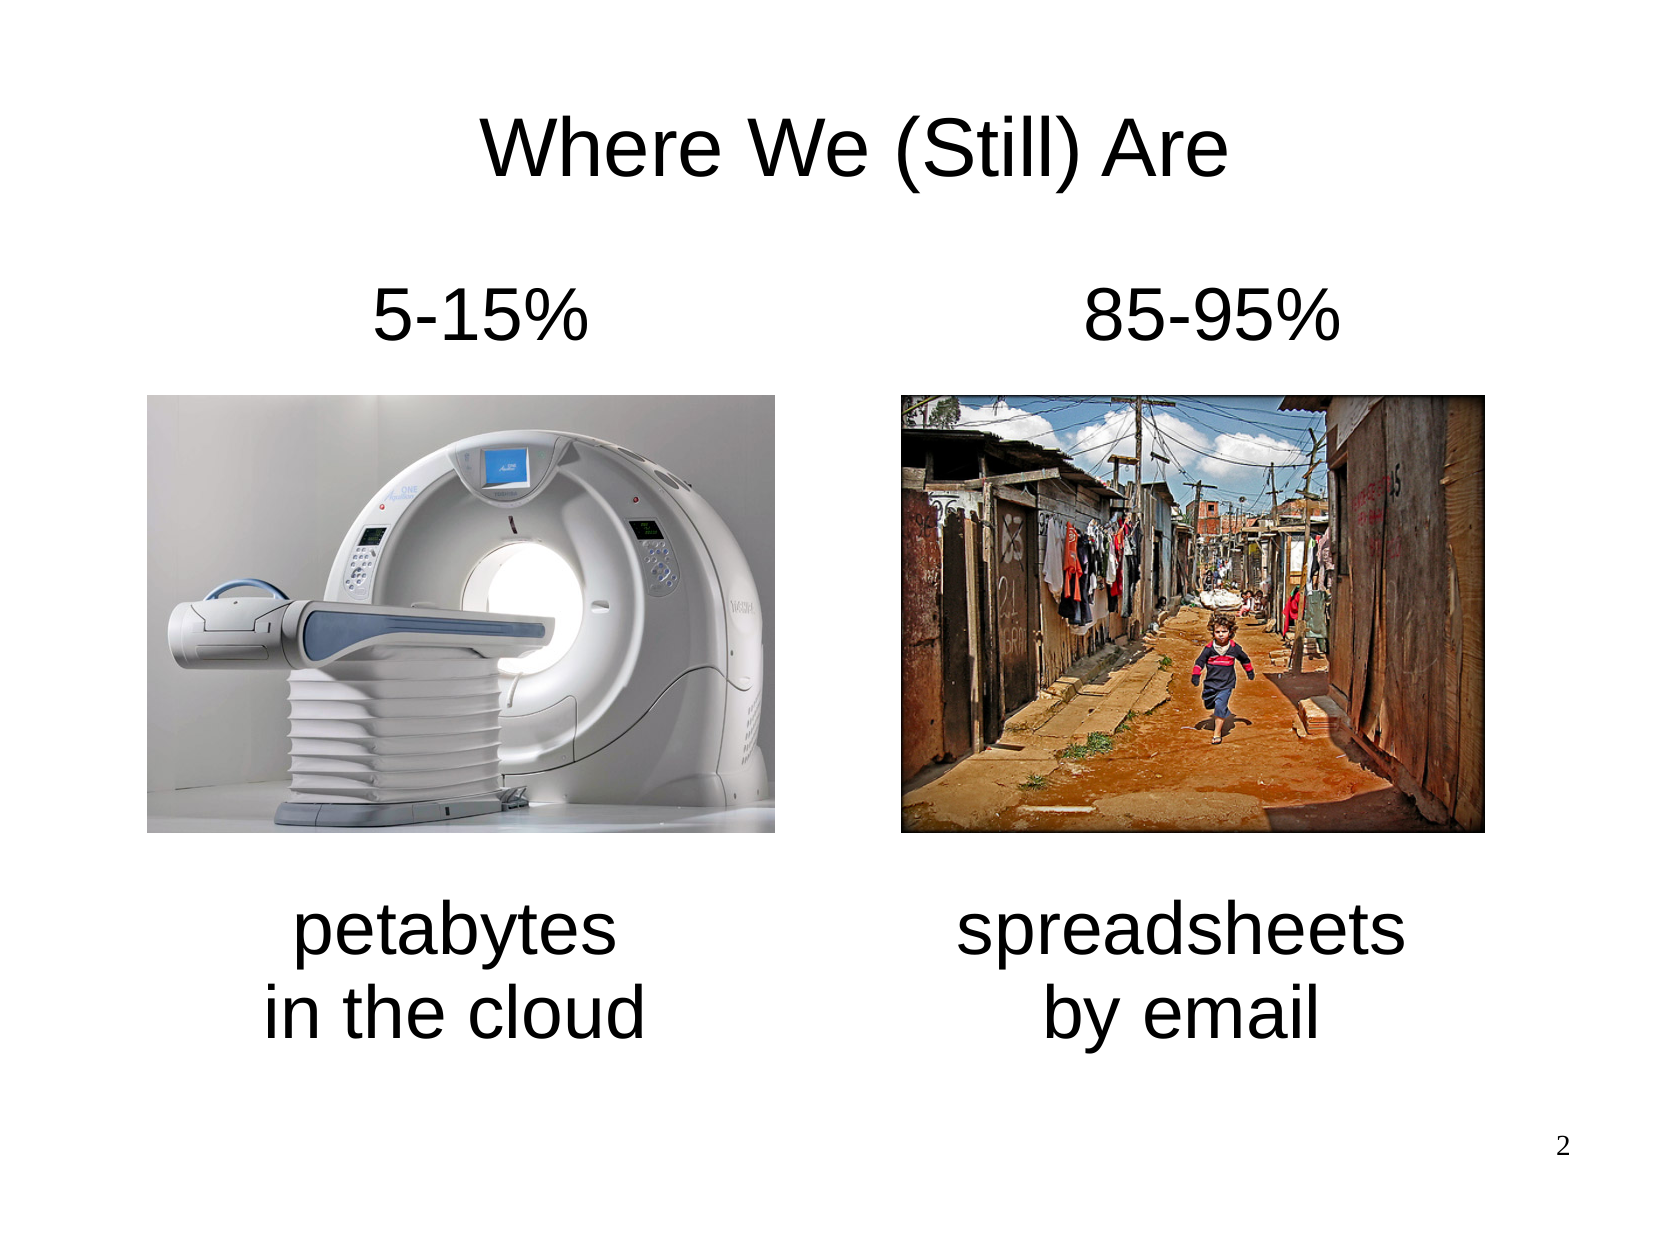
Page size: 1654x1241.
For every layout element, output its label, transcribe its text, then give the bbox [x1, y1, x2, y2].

text_box 5-15% [358, 264, 648, 374]
text_box petabytes in the cloud [248, 879, 935, 1062]
text_box Where We (Still) Are [464, 93, 1248, 202]
text_box spreadsheets by email [942, 879, 1551, 1117]
text_box 85-95% [1068, 265, 1400, 374]
picture [901, 395, 1485, 833]
picture [147, 395, 775, 833]
